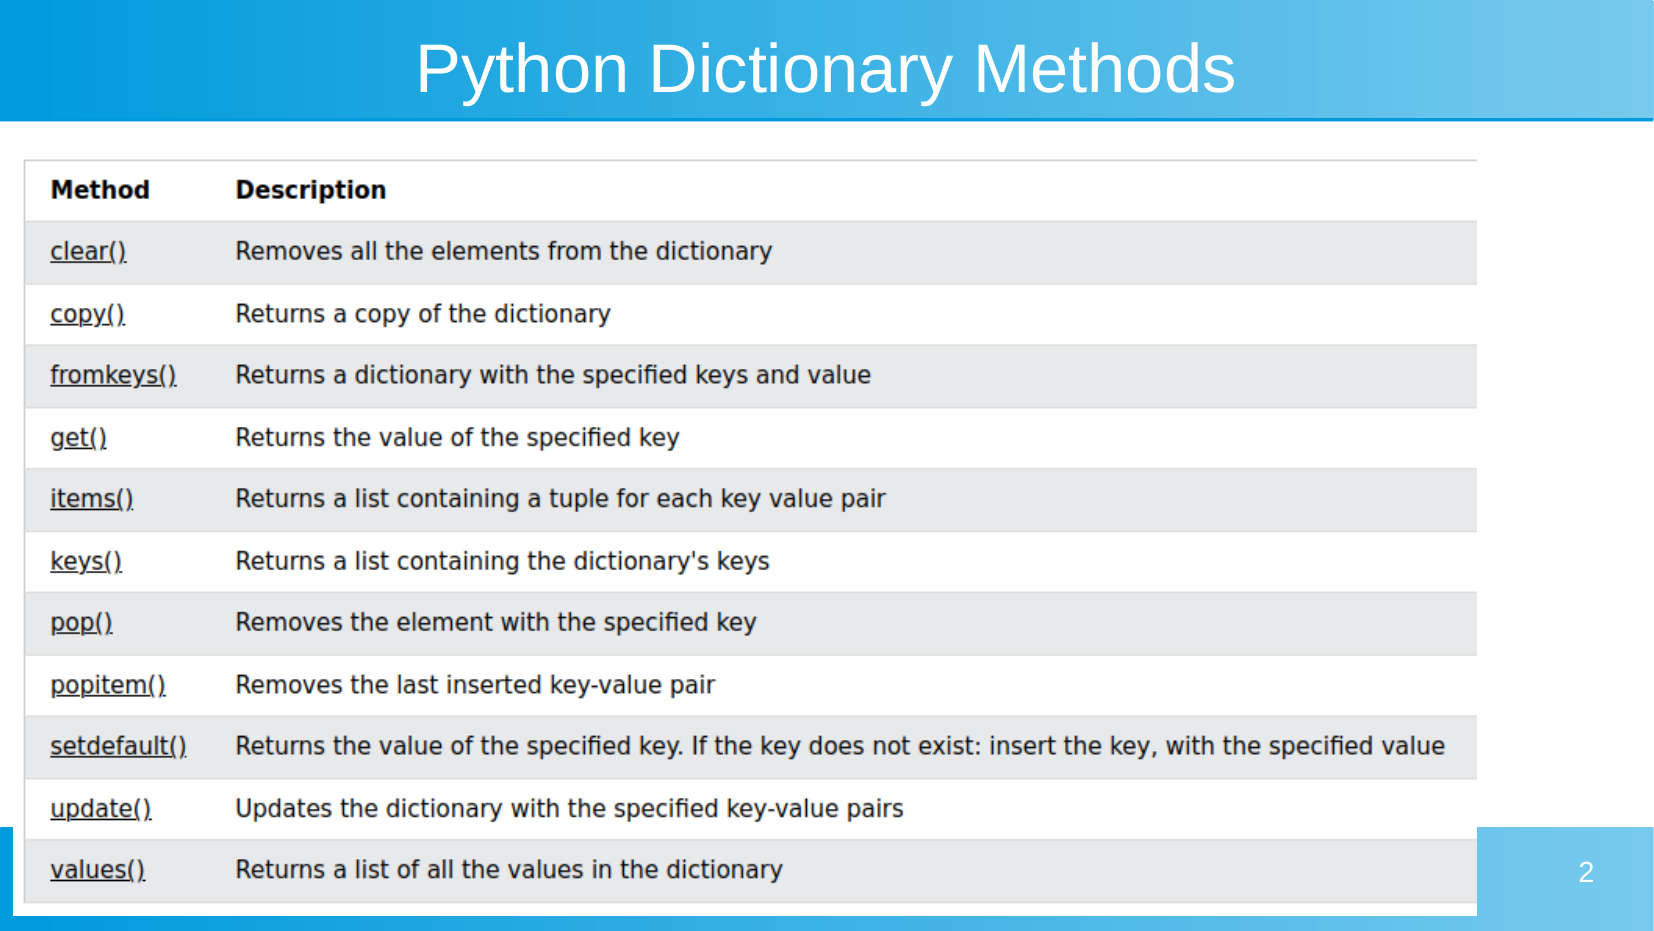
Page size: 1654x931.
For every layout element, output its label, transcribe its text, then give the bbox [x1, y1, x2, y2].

title Python Dictionary Methods [59, 29, 1595, 108]
picture [13, 152, 1477, 916]
